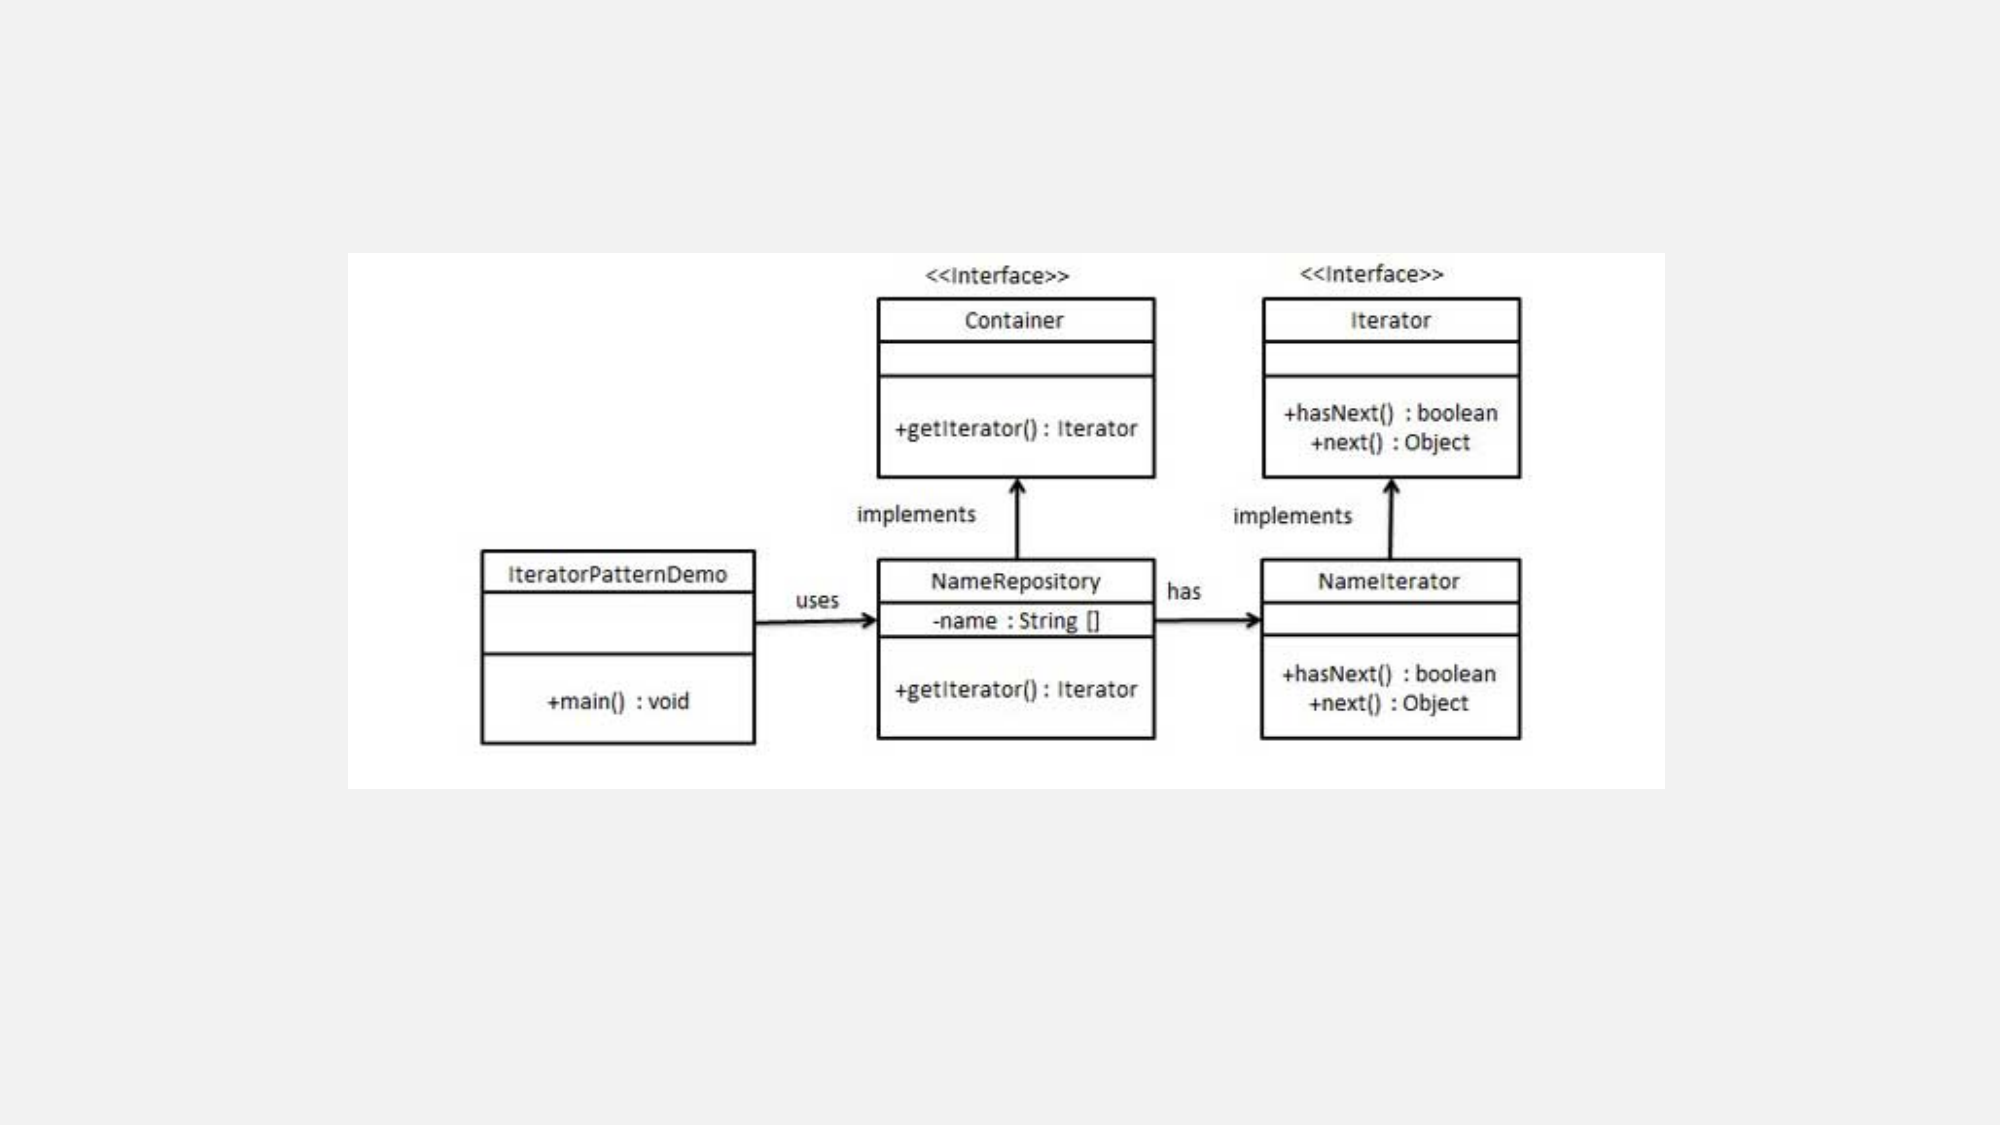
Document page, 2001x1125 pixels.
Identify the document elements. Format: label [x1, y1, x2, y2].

picture [348, 253, 1665, 789]
